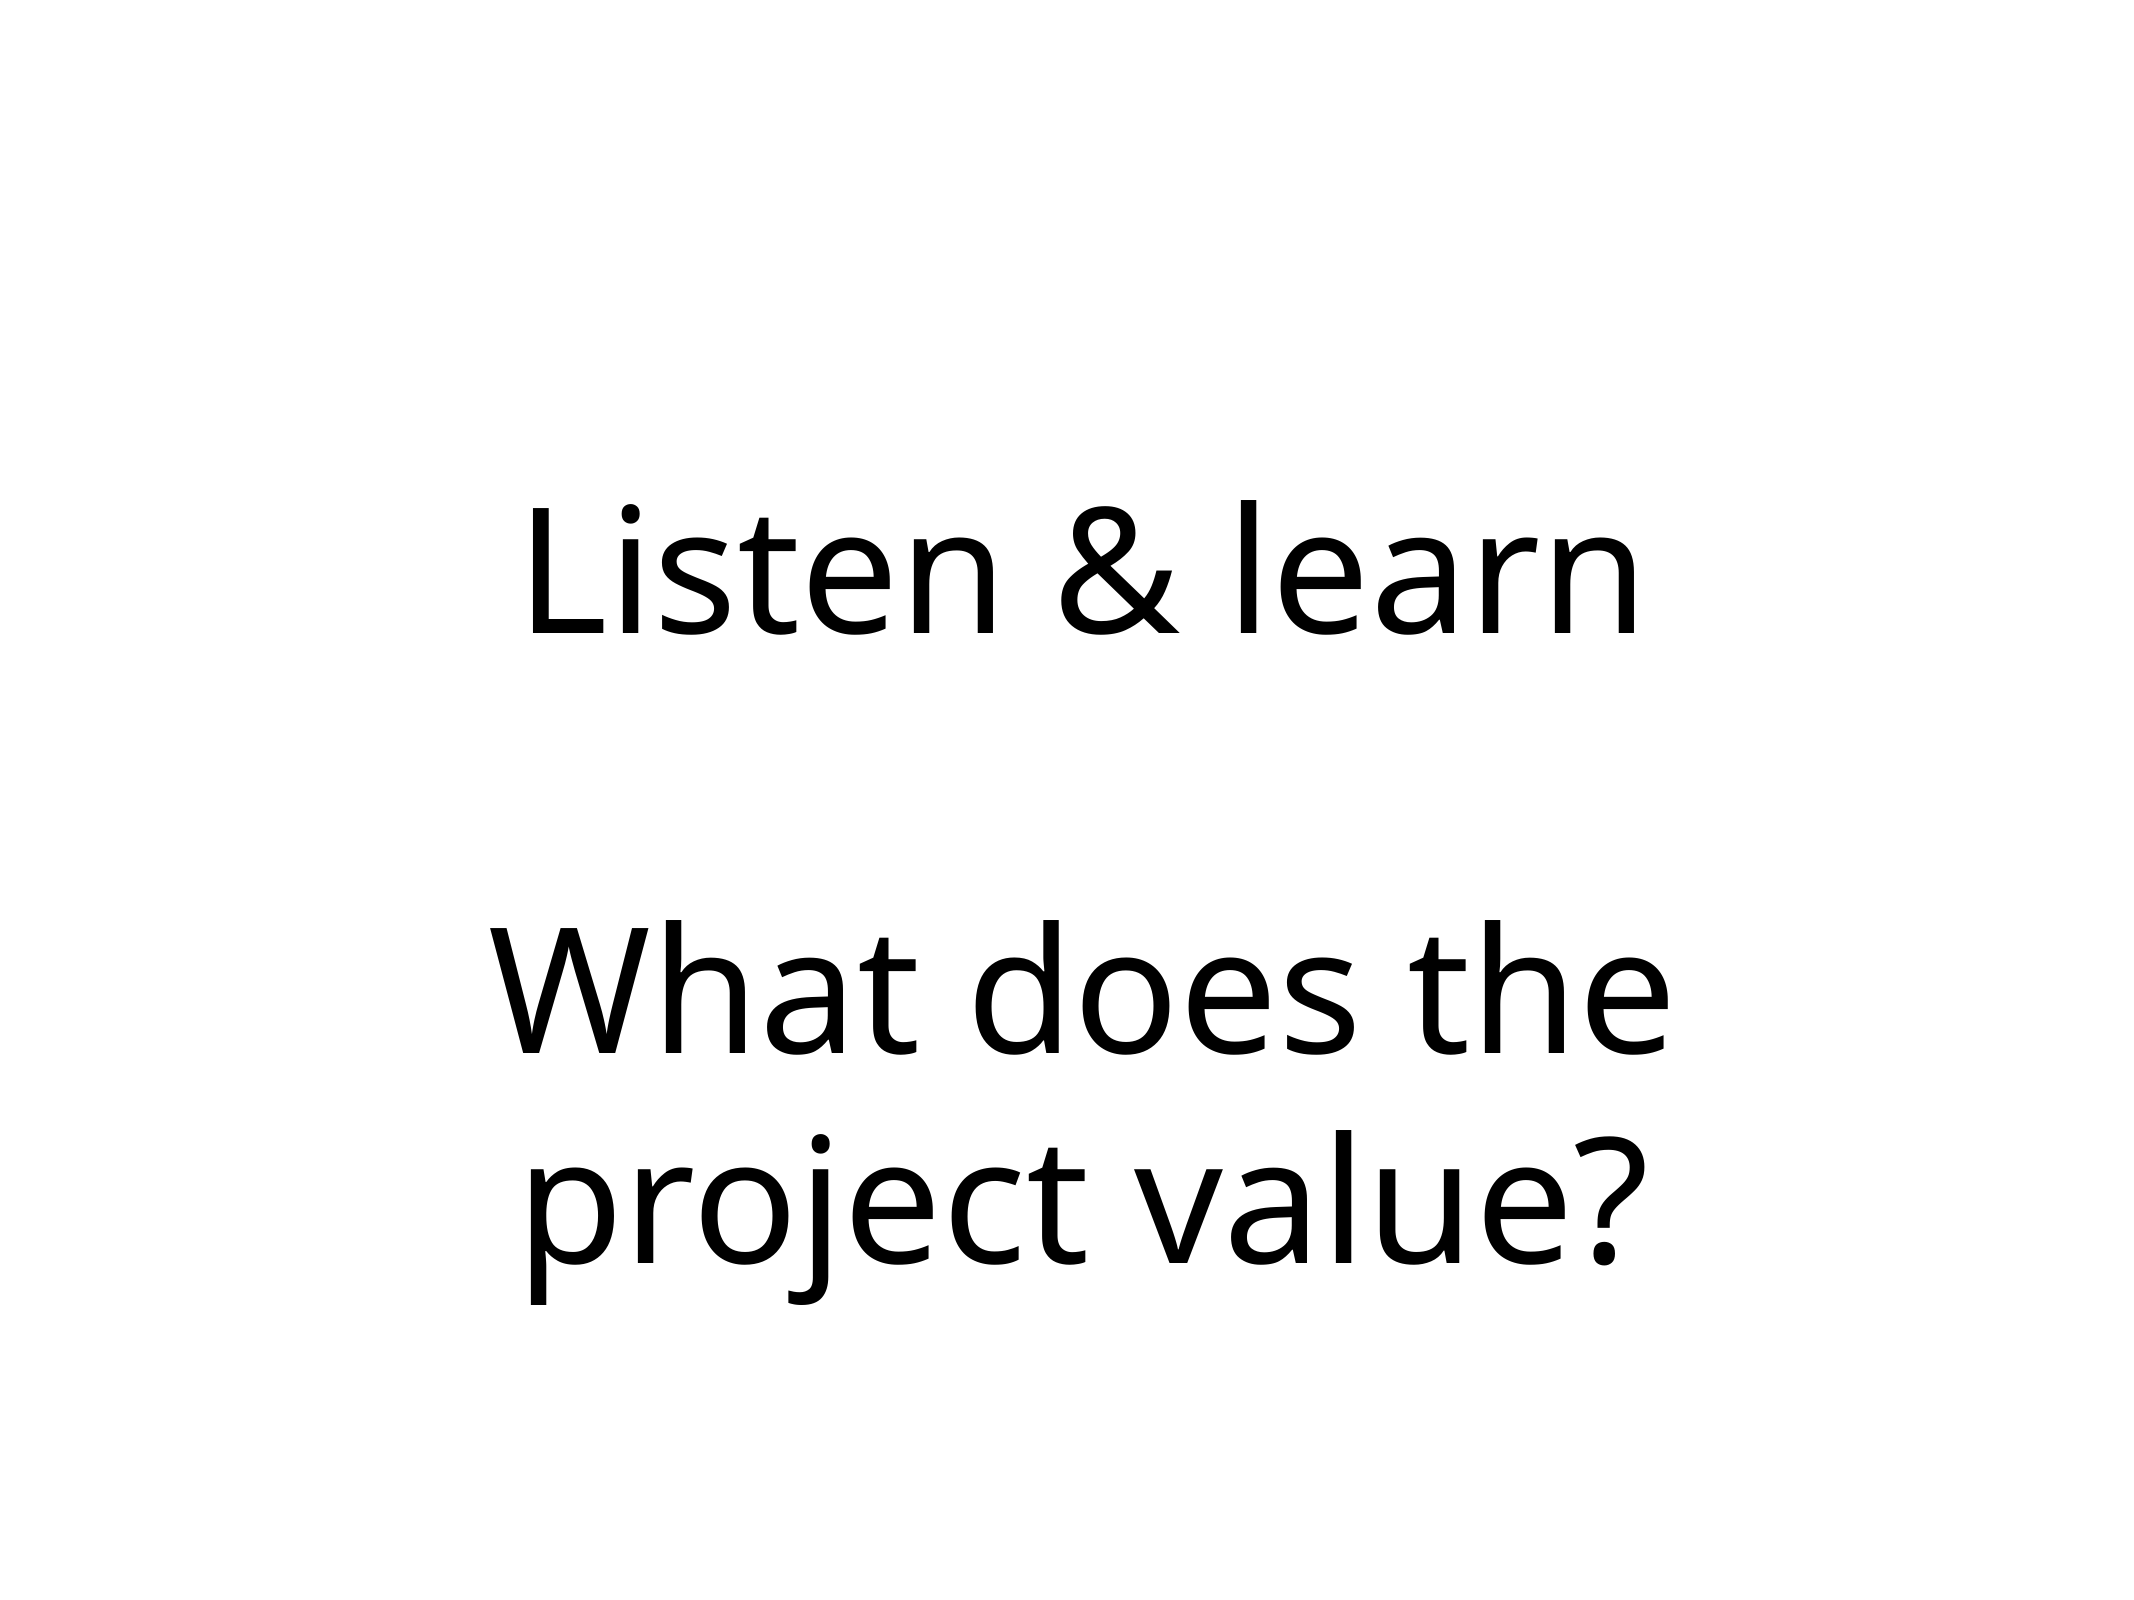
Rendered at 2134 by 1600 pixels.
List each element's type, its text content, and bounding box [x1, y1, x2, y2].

title Listen & learn What does the project value? [225, 450, 1942, 1307]
